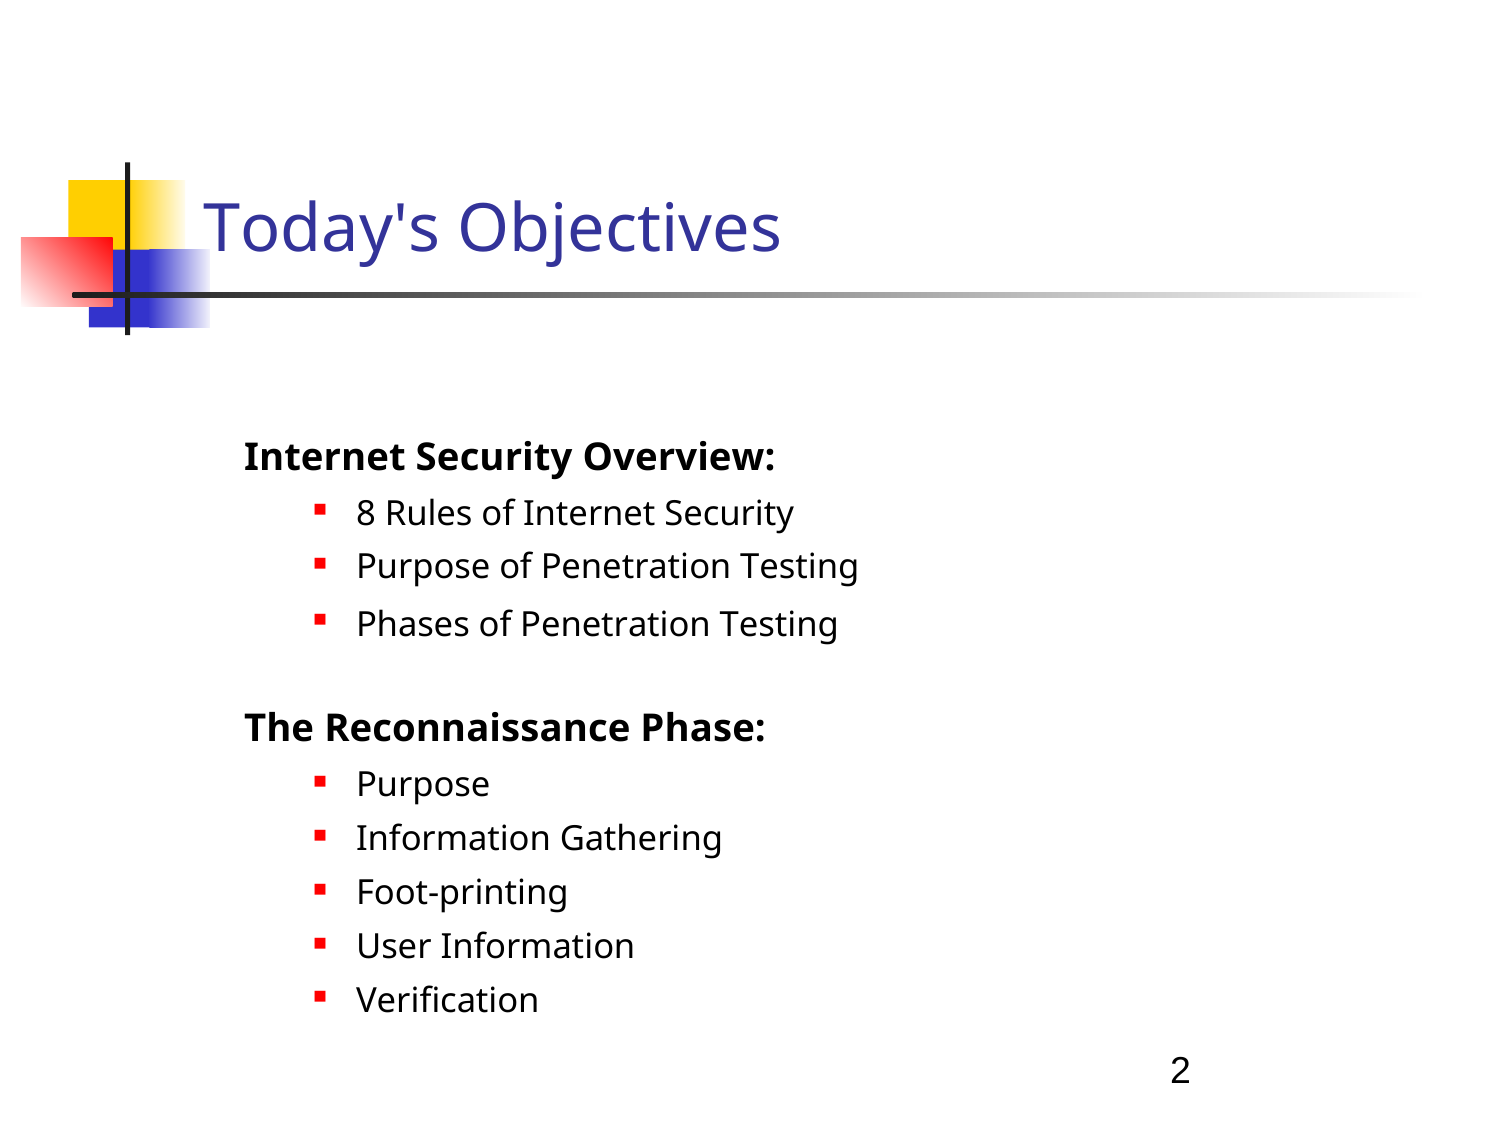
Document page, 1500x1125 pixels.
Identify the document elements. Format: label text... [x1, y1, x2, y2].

list Internet Security Overview: 8 Rules of Internet Security Purpose of Penetration Testing Phases of Penetration Testing The Reconnaissance Phase: Purpose Information Gathering Foot-printing User Information Verification [229, 365, 1434, 1034]
title Today's Objectives [188, 35, 1468, 276]
